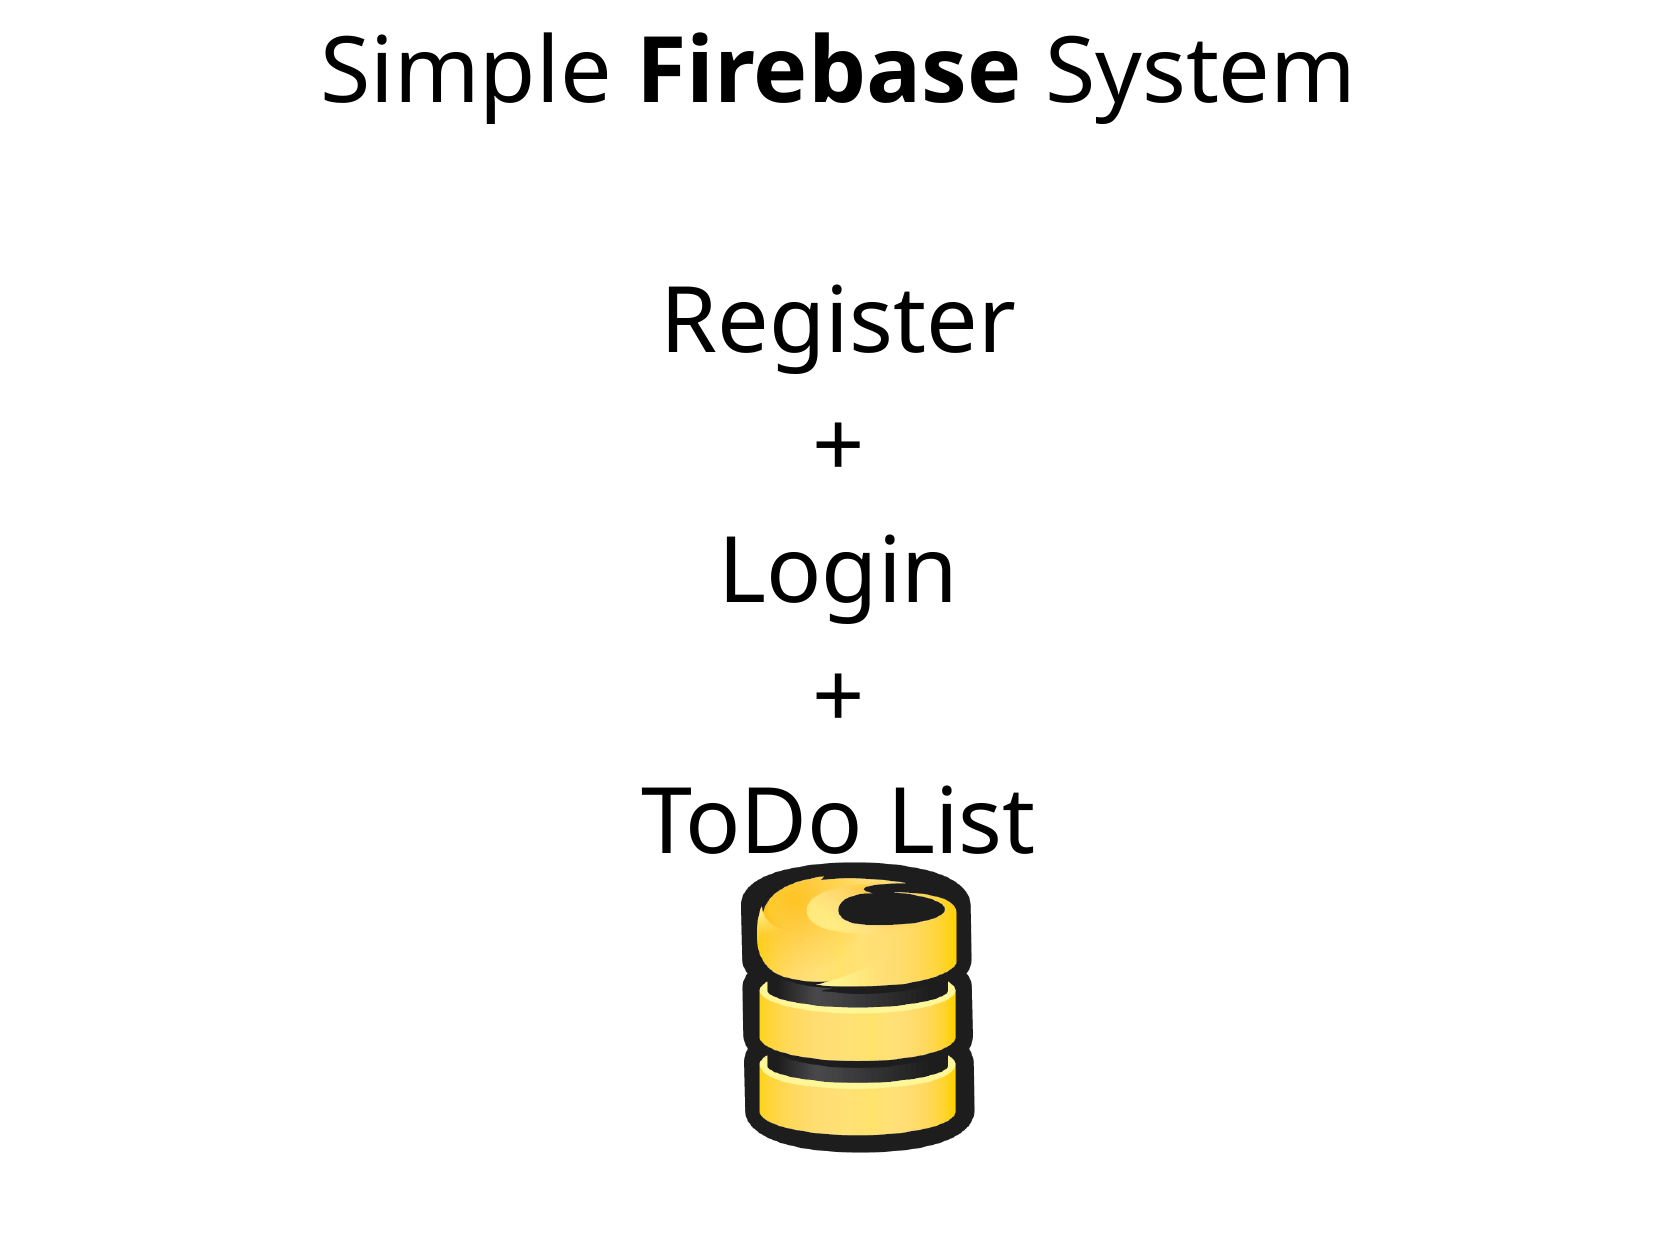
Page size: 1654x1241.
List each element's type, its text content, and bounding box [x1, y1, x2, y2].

title Simple Firebase System Register + Login + ToDo List [94, 21, 1583, 1114]
picture [696, 850, 1016, 1170]
